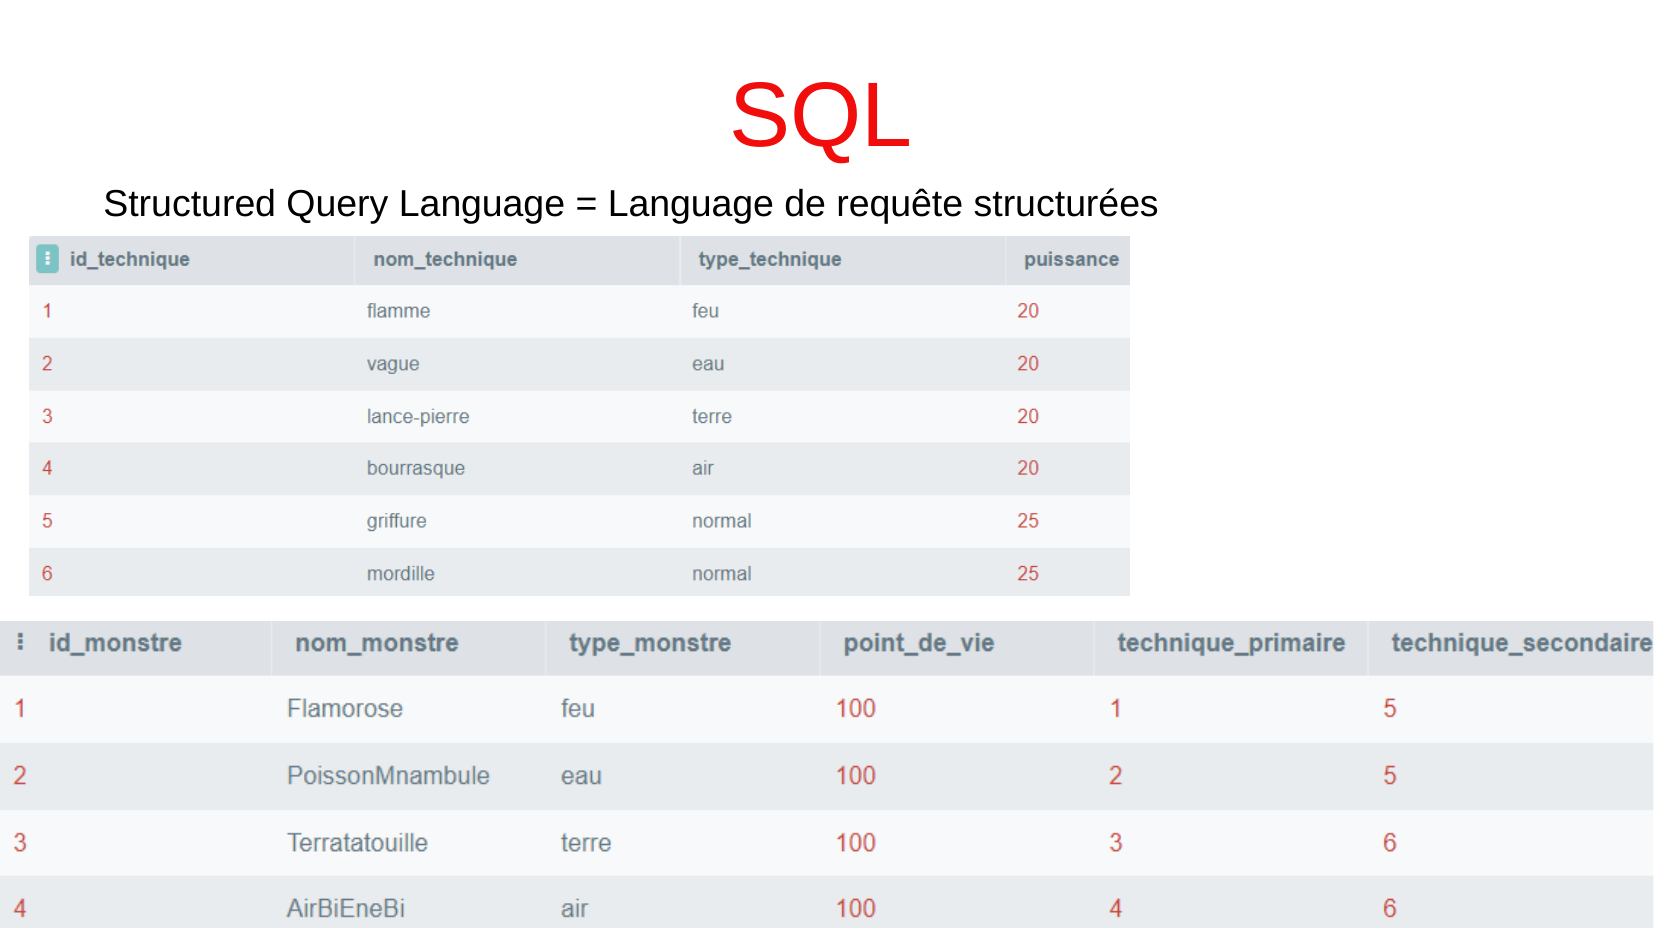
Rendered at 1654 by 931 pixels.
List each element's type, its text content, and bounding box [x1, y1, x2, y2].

picture [0, 621, 1654, 928]
picture [29, 236, 1130, 596]
text_box Structured Query Language = Language de requête structurées [88, 174, 1182, 316]
title SQL [76, 37, 1565, 193]
